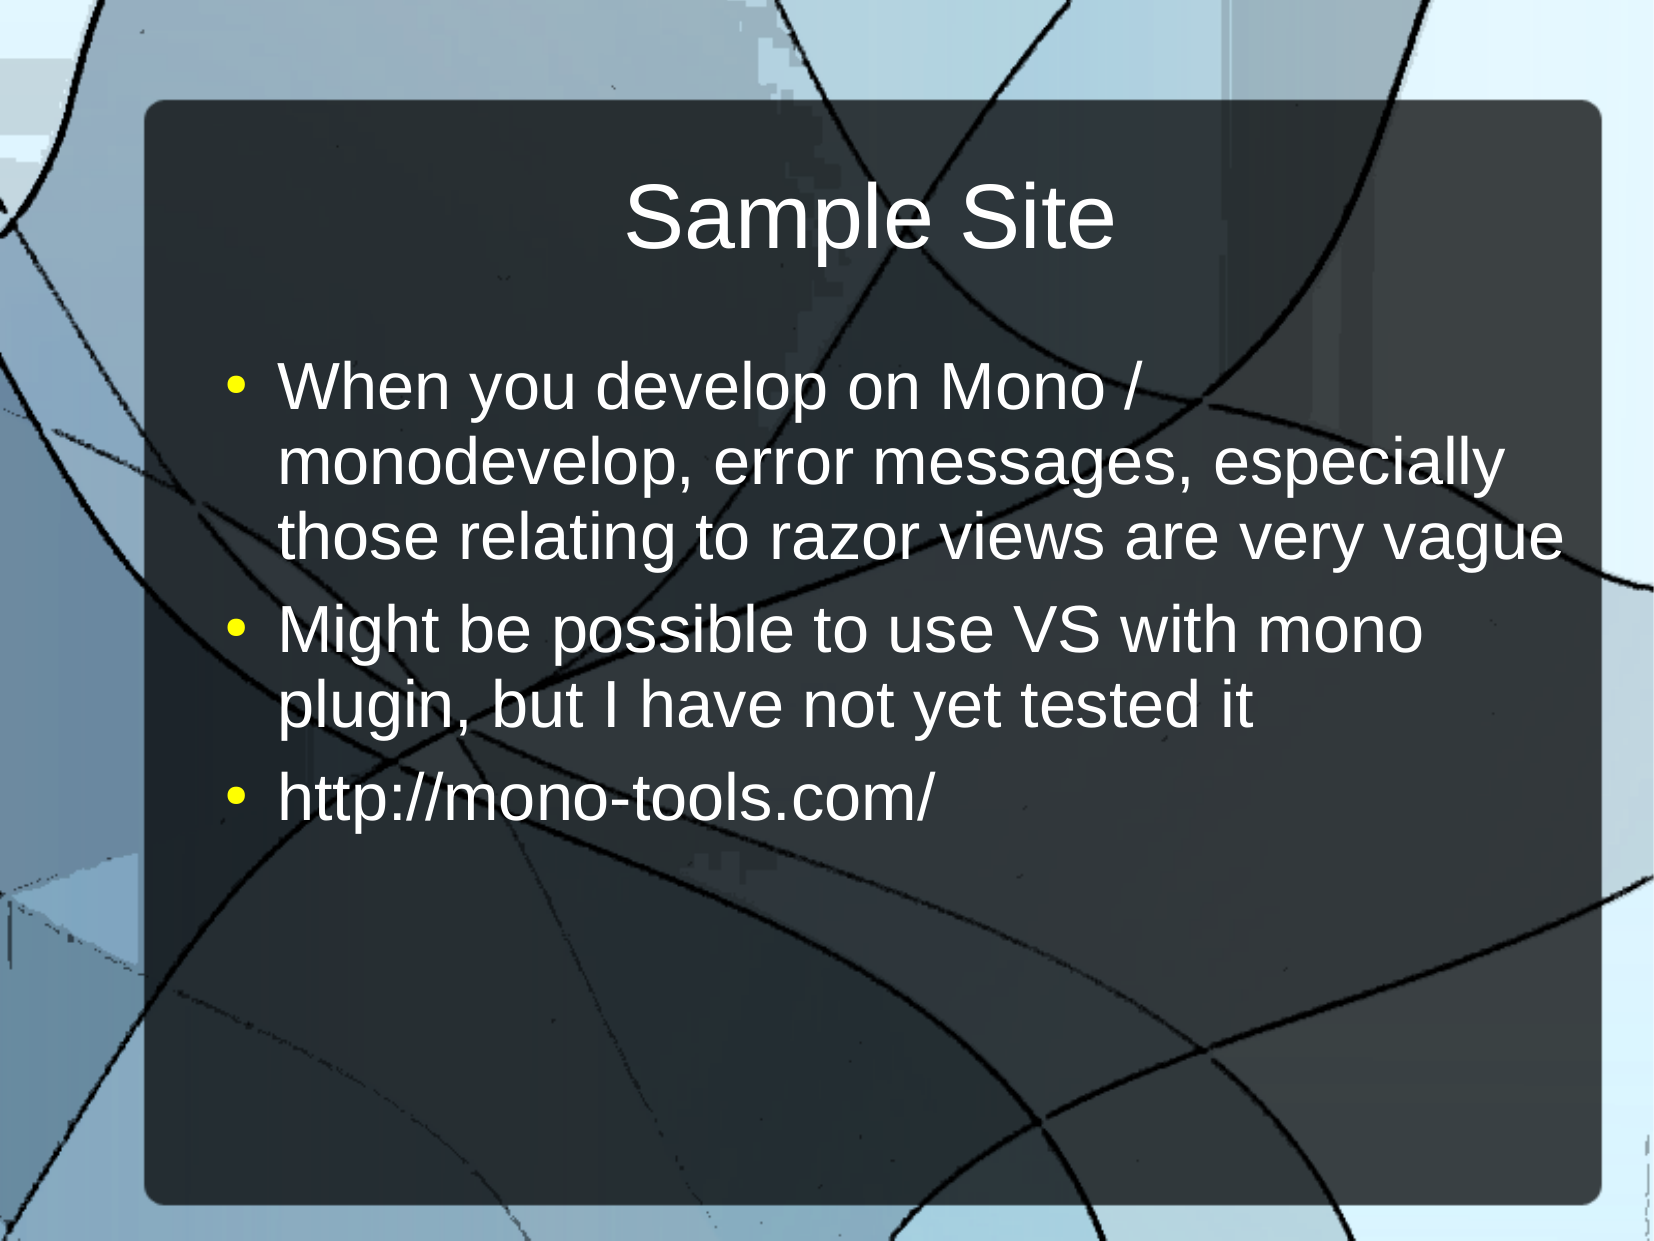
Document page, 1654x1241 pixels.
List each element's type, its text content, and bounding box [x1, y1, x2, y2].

picture [0, 0, 1654, 1241]
title Sample Site [159, 108, 1583, 325]
list When you develop on Mono / monodevelop, error messages, especially those relating to razor views are very vague Might be possible to use VS with mono plugin, but I have not yet tested it http://mono-tools.com/ [206, 349, 1571, 1034]
